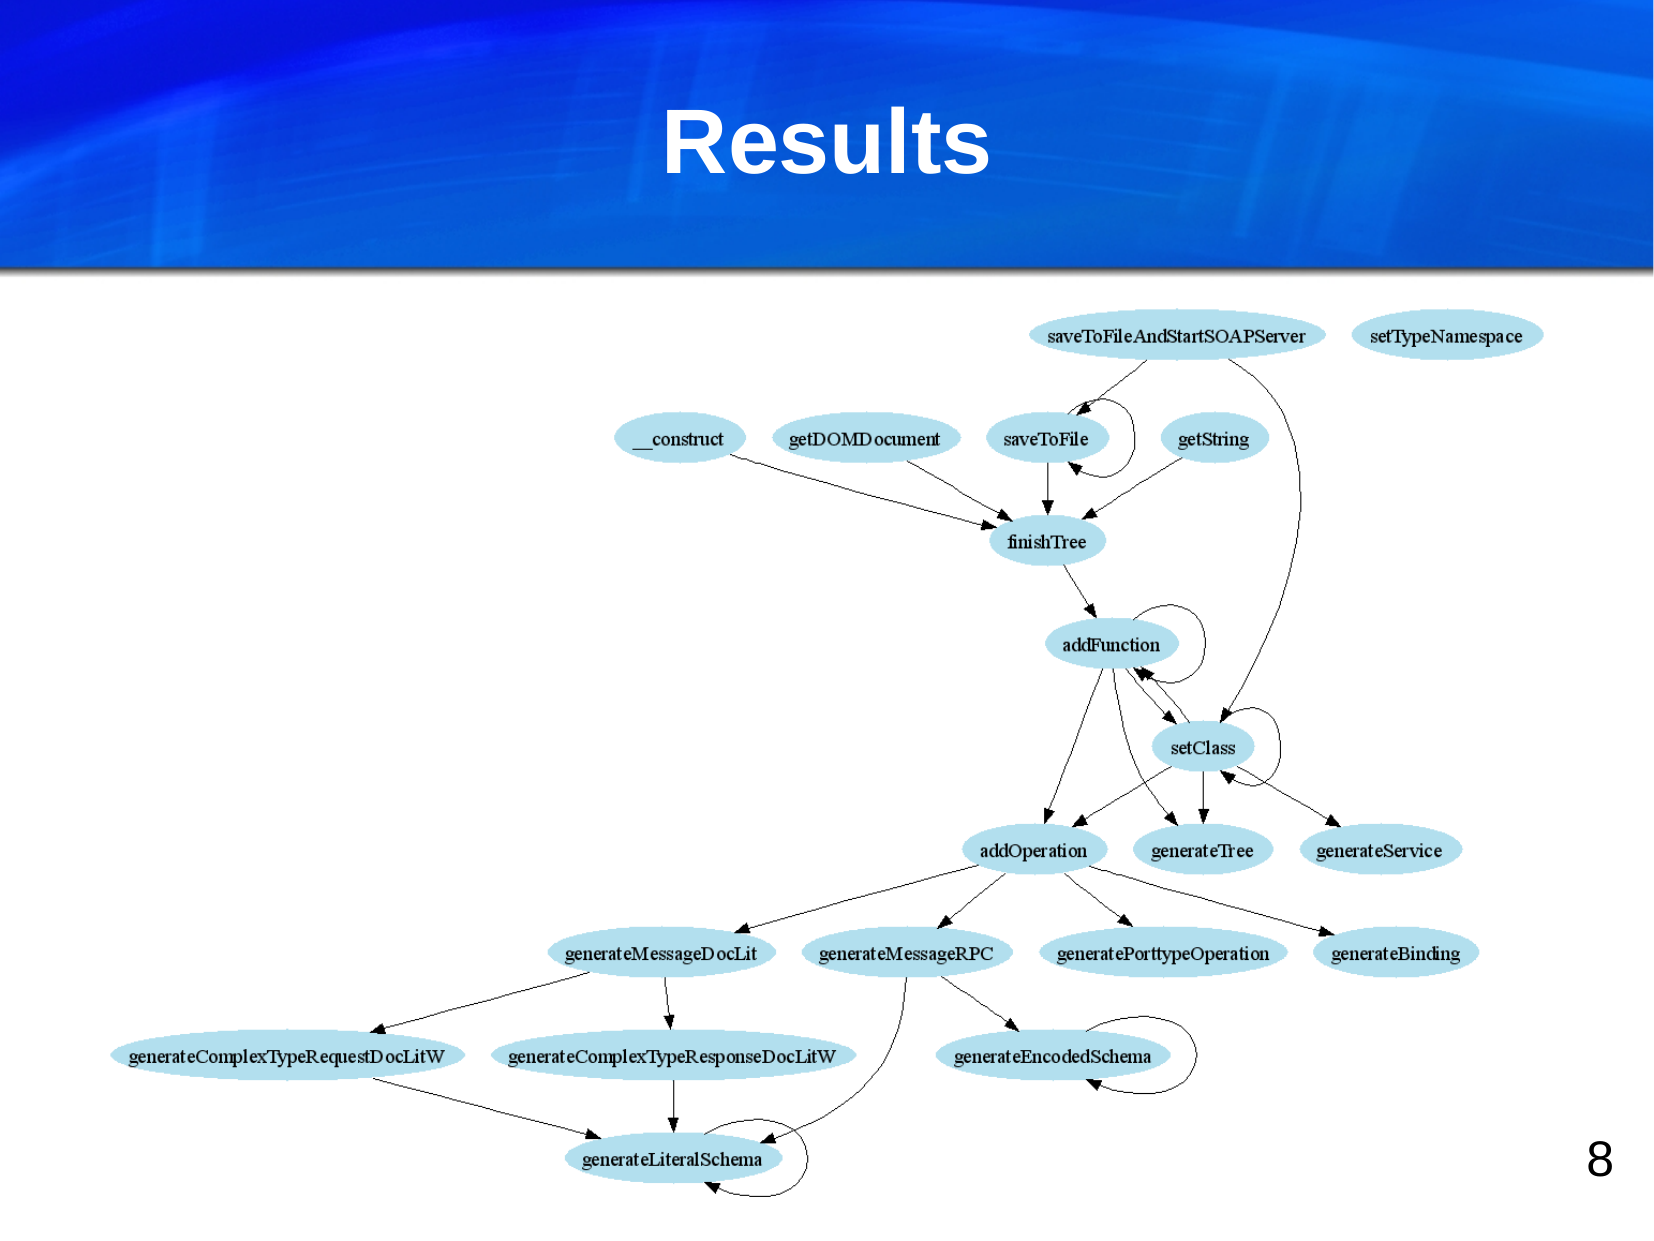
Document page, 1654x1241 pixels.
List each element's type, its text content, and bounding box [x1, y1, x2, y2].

title Results [121, 37, 1534, 246]
picture [0, 0, 1654, 1241]
